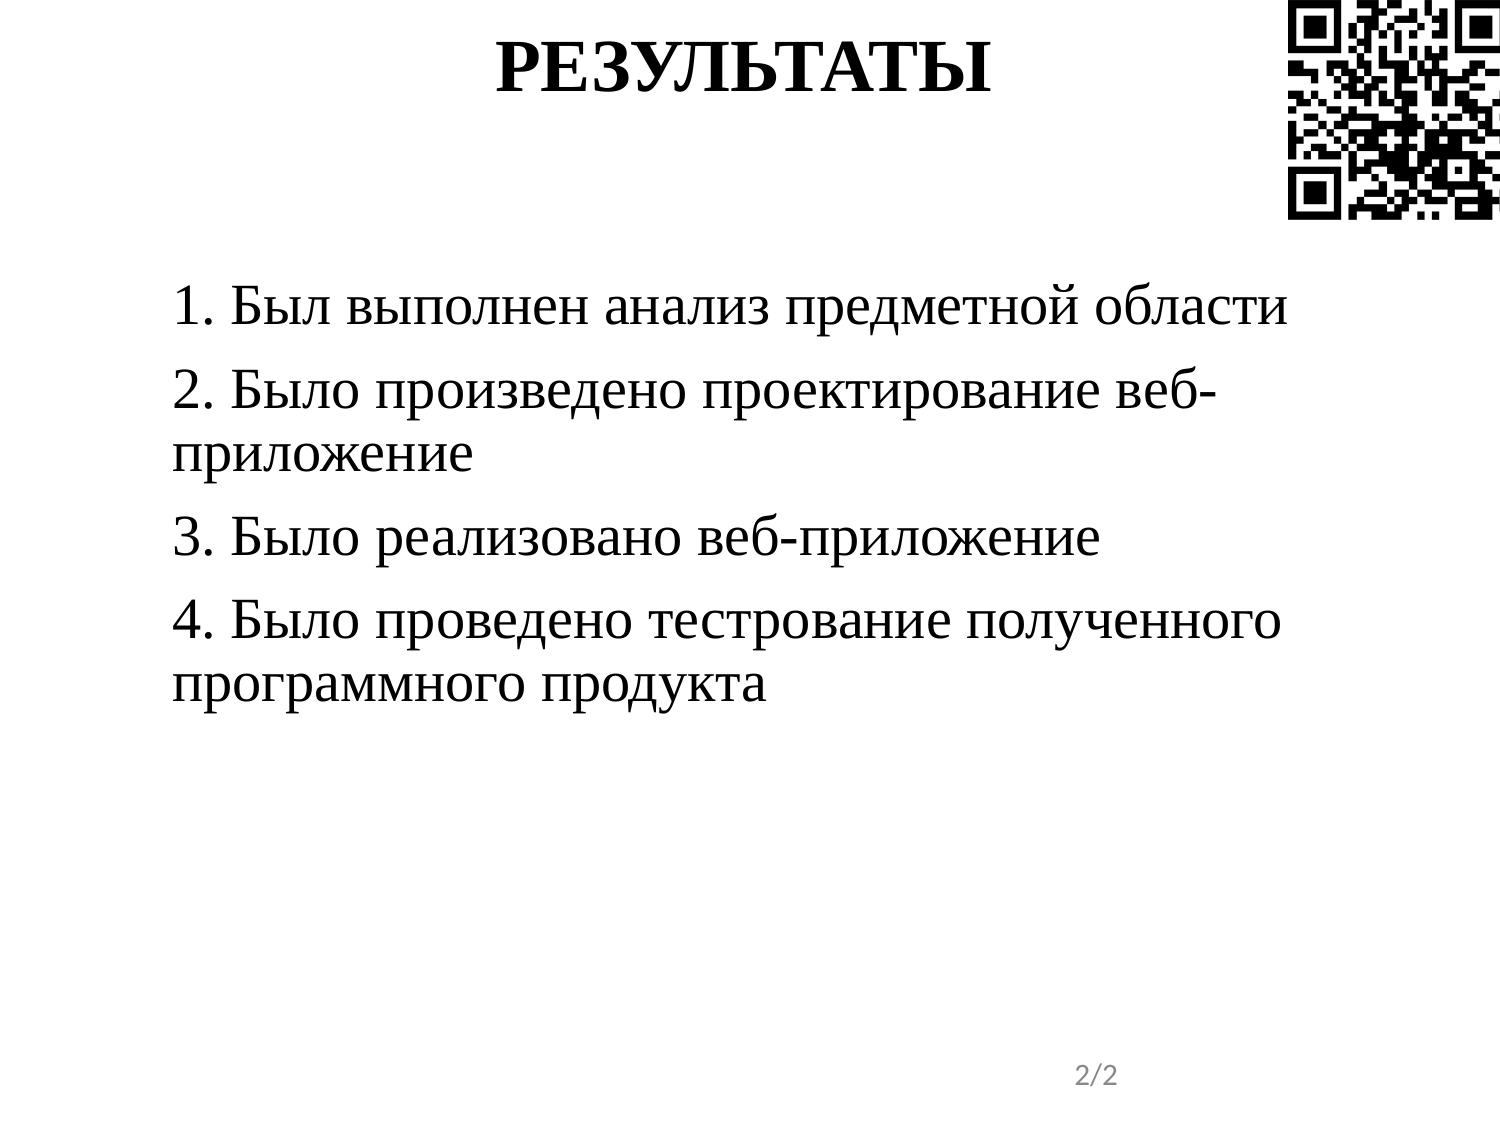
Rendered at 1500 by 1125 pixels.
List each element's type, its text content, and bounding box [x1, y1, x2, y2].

list 1. Был выполнен анализ предметной области 2. Было произведено проектирование веб-приложение 3. Было реализовано веб-приложение 4. Было проведено тестрование полученного программного продукта [160, 269, 1340, 805]
slide_number 2/2 [1059, 1042, 1397, 1103]
picture [1288, 0, 1500, 224]
title РЕЗУЛЬТАТЫ [0, 0, 1288, 135]
